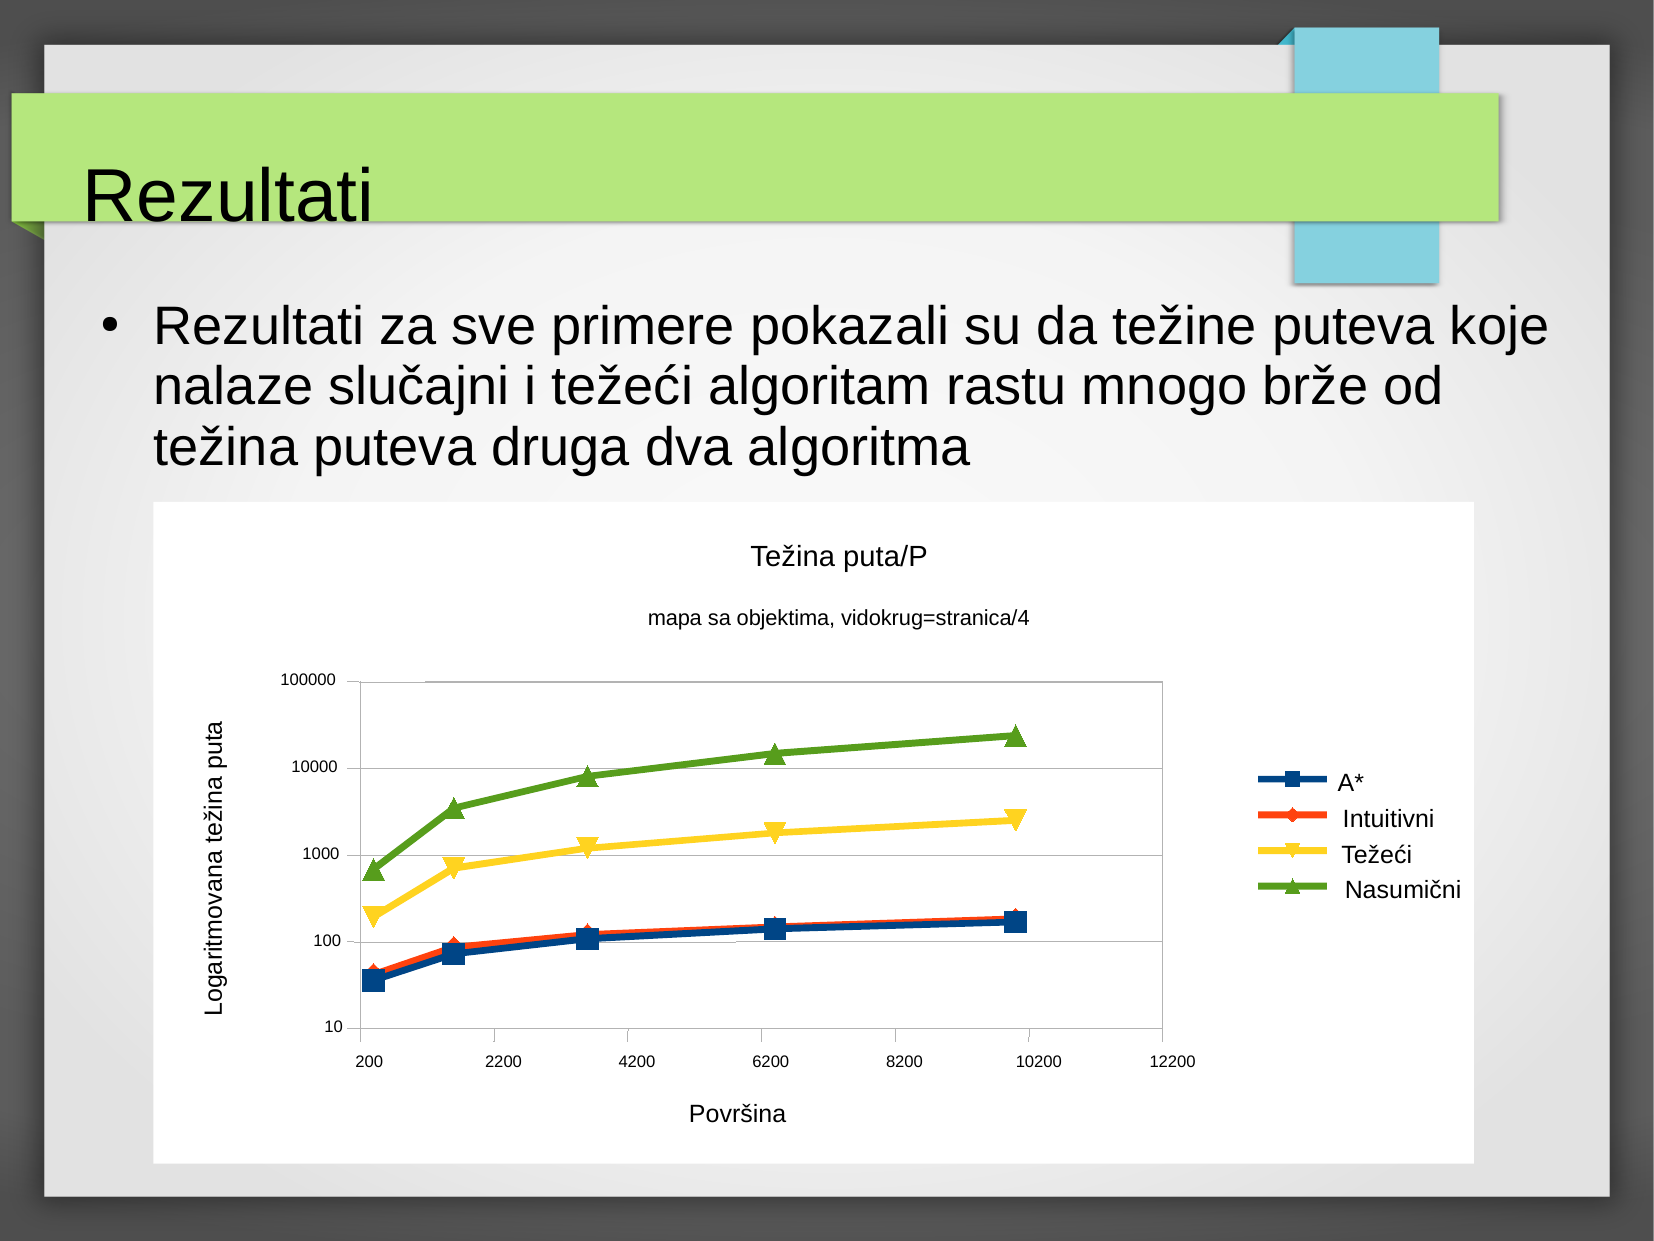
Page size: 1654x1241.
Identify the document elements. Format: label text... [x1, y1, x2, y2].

text_box Površina [688, 1097, 787, 1128]
text_box Težina puta/P [750, 537, 929, 573]
text_box 8200 [886, 1050, 924, 1071]
text_box mapa sa objektima, vidokrug=stranica/4 [647, 603, 1031, 630]
text_box 2200 [484, 1050, 523, 1071]
text_box 100000 [280, 669, 337, 690]
text_box 200 [355, 1050, 384, 1071]
text_box 10200 [1015, 1050, 1063, 1071]
text_box A* [1337, 766, 1365, 797]
text_box Intuitivni [1342, 802, 1435, 833]
text_box A* [1342, 776, 1348, 784]
picture [0, 0, 1654, 1241]
text_box 12200 [1149, 1050, 1196, 1071]
text_box 6200 [752, 1050, 790, 1071]
text_box 10000 [291, 755, 338, 776]
text_box 4200 [618, 1050, 656, 1071]
text_box 10 [324, 1015, 343, 1036]
text_box 1000 [302, 842, 340, 863]
text_box Težeći [1341, 838, 1413, 869]
list Rezultati za sve primere pokazali su da težine puteva koje nalaze slučajni i težeći algoritam rastu mnogo brže od težina puteva druga dva algoritma [82, 295, 1571, 1015]
text_box Nasumični [1344, 873, 1462, 904]
title Rezultati [82, 94, 1264, 213]
text_box [153, 501, 1474, 1164]
text_box 100 [313, 929, 342, 950]
text_box Logaritmovana težina puta [196, 720, 227, 1017]
